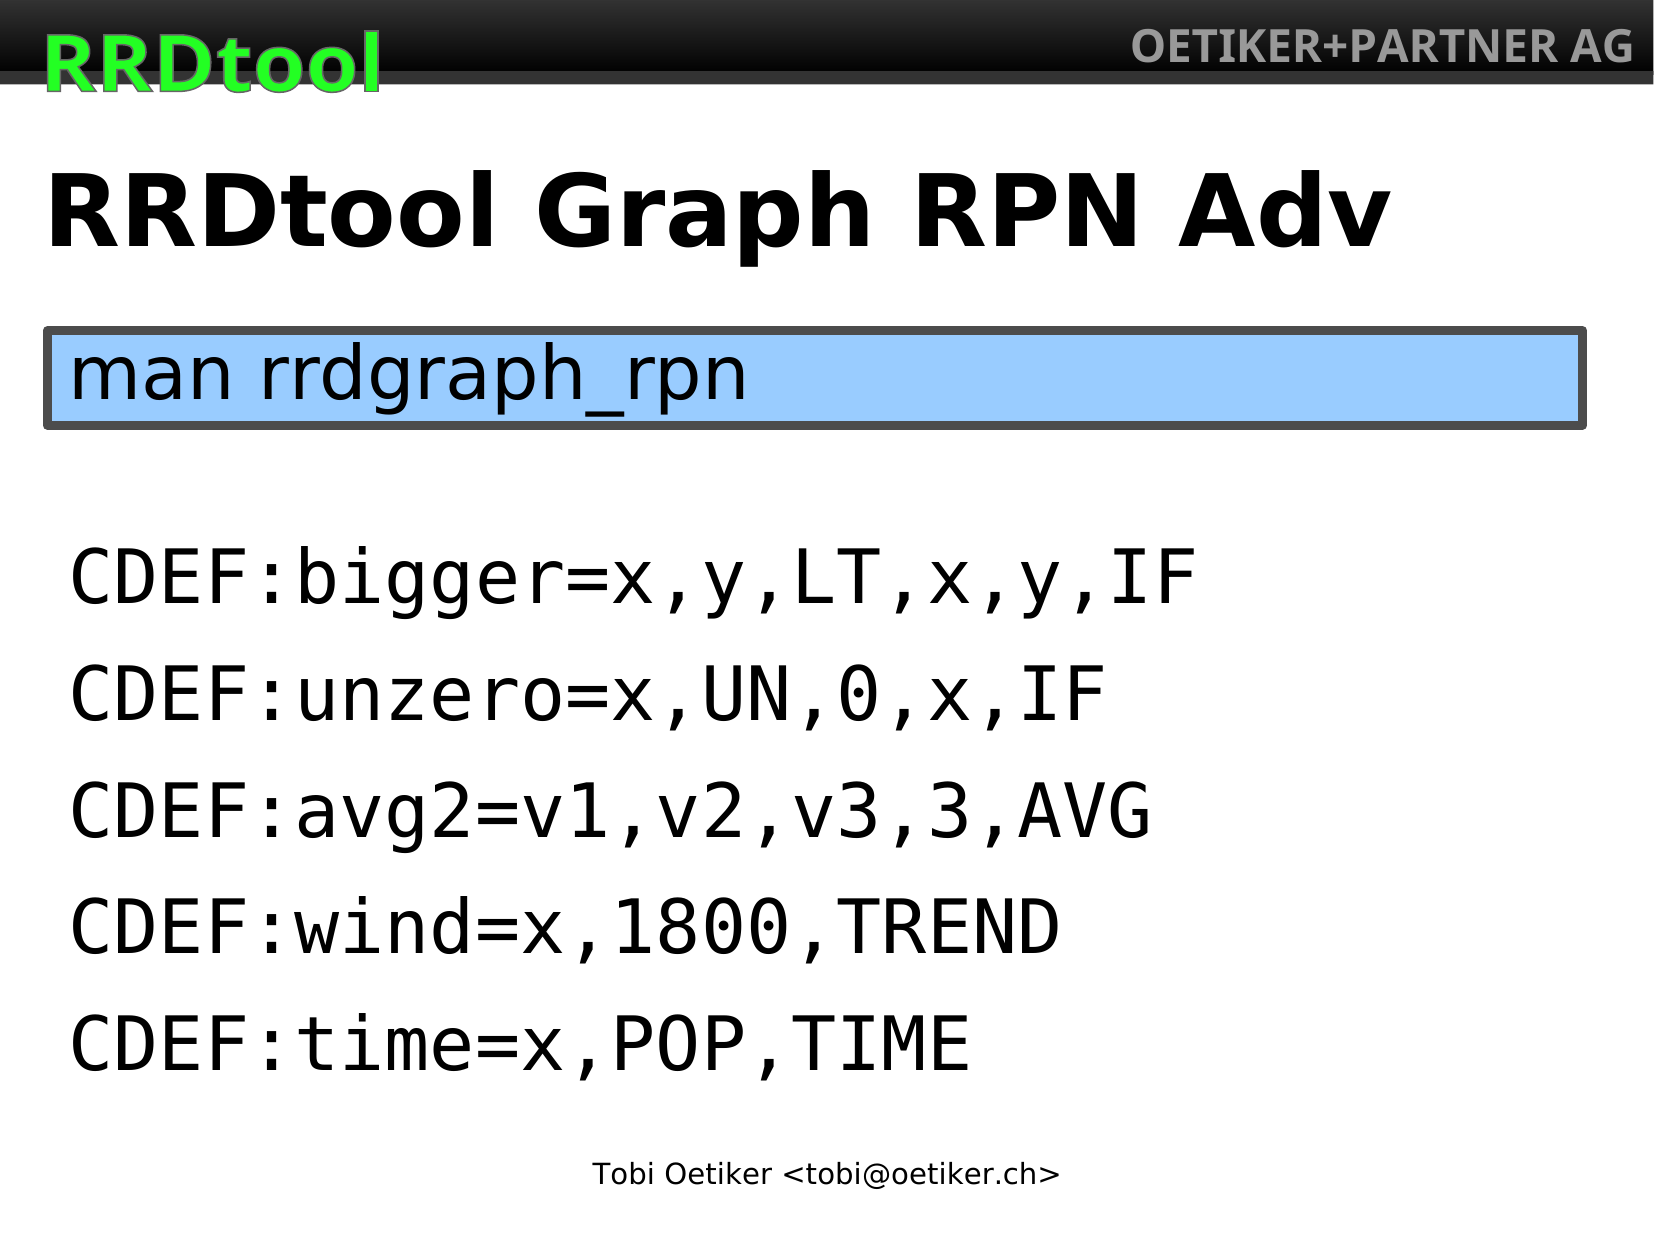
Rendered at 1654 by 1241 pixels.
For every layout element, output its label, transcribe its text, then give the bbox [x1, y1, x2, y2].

title RRDtool Graph RPN Adv [43, 137, 1582, 287]
list man rrdgraph_rpn CDEF:bigger=x,y,LT,x,y,IF CDEF:unzero=x,UN,0,x,IF CDEF:avg2=v1,v2,v3,3,AVG CDEF:wind=x,1800,TREND CDEF:time=x,POP,TIME [50, 329, 1571, 1099]
text_box [1571, 330, 1583, 426]
